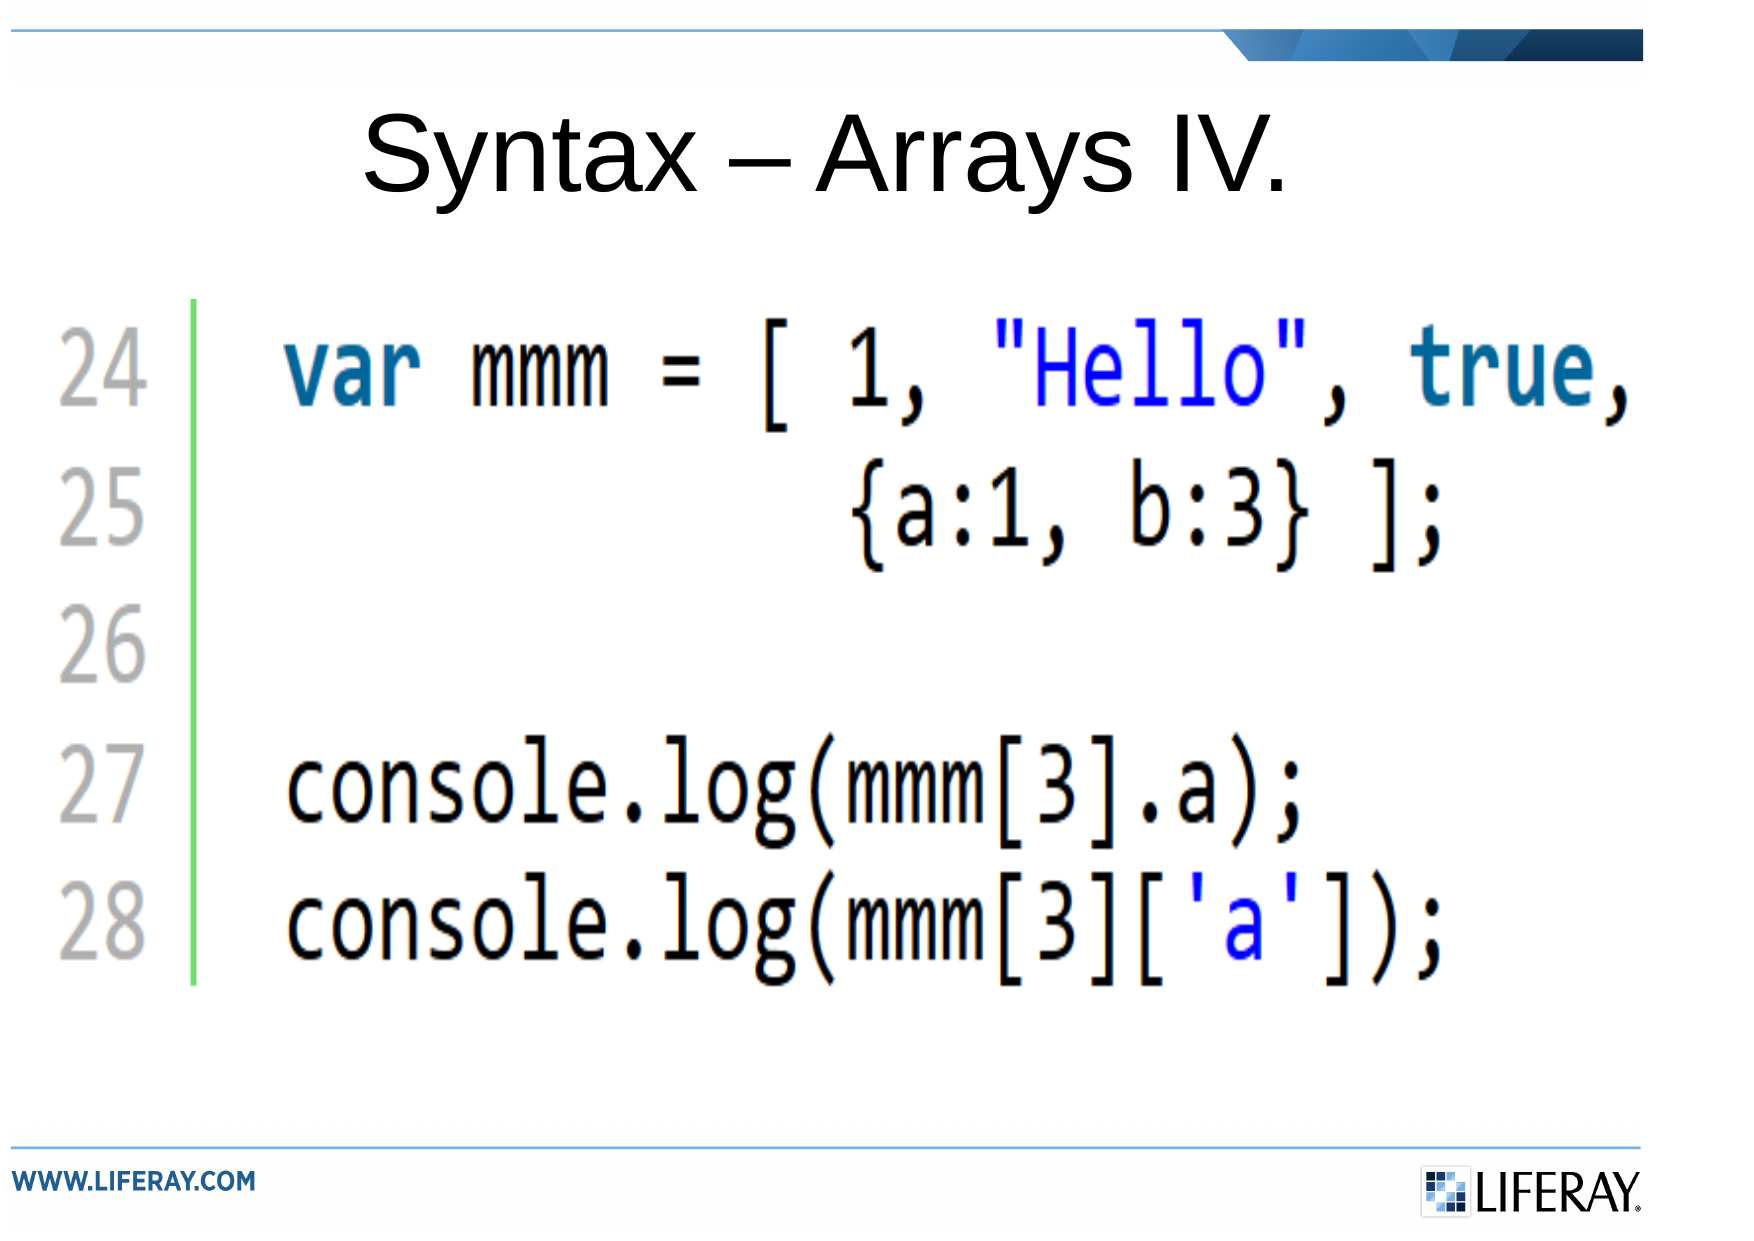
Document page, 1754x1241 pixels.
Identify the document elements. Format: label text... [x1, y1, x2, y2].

picture [37, 299, 1651, 1013]
title Syntax – Arrays IV. [82, 49, 1571, 257]
picture [9, 1124, 1642, 1234]
picture [11, 0, 1644, 84]
